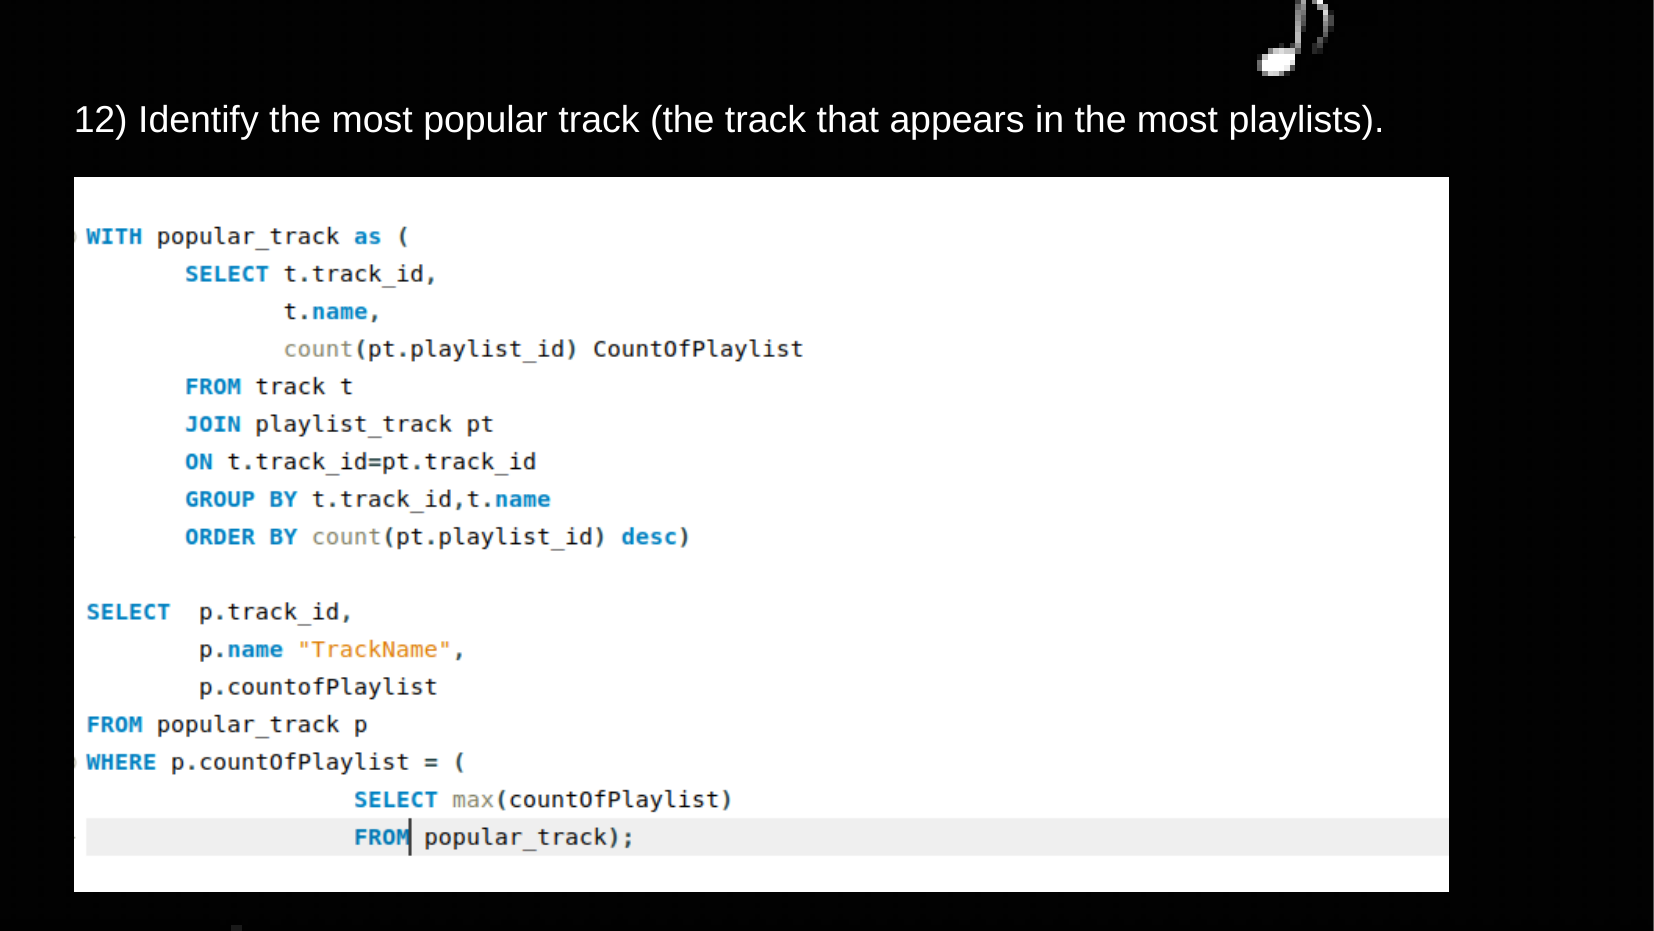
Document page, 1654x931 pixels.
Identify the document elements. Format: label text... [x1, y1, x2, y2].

picture [0, 0, 1654, 931]
text_box 12) Identify the most popular track (the track that appears in the most playlists). [59, 90, 1418, 190]
